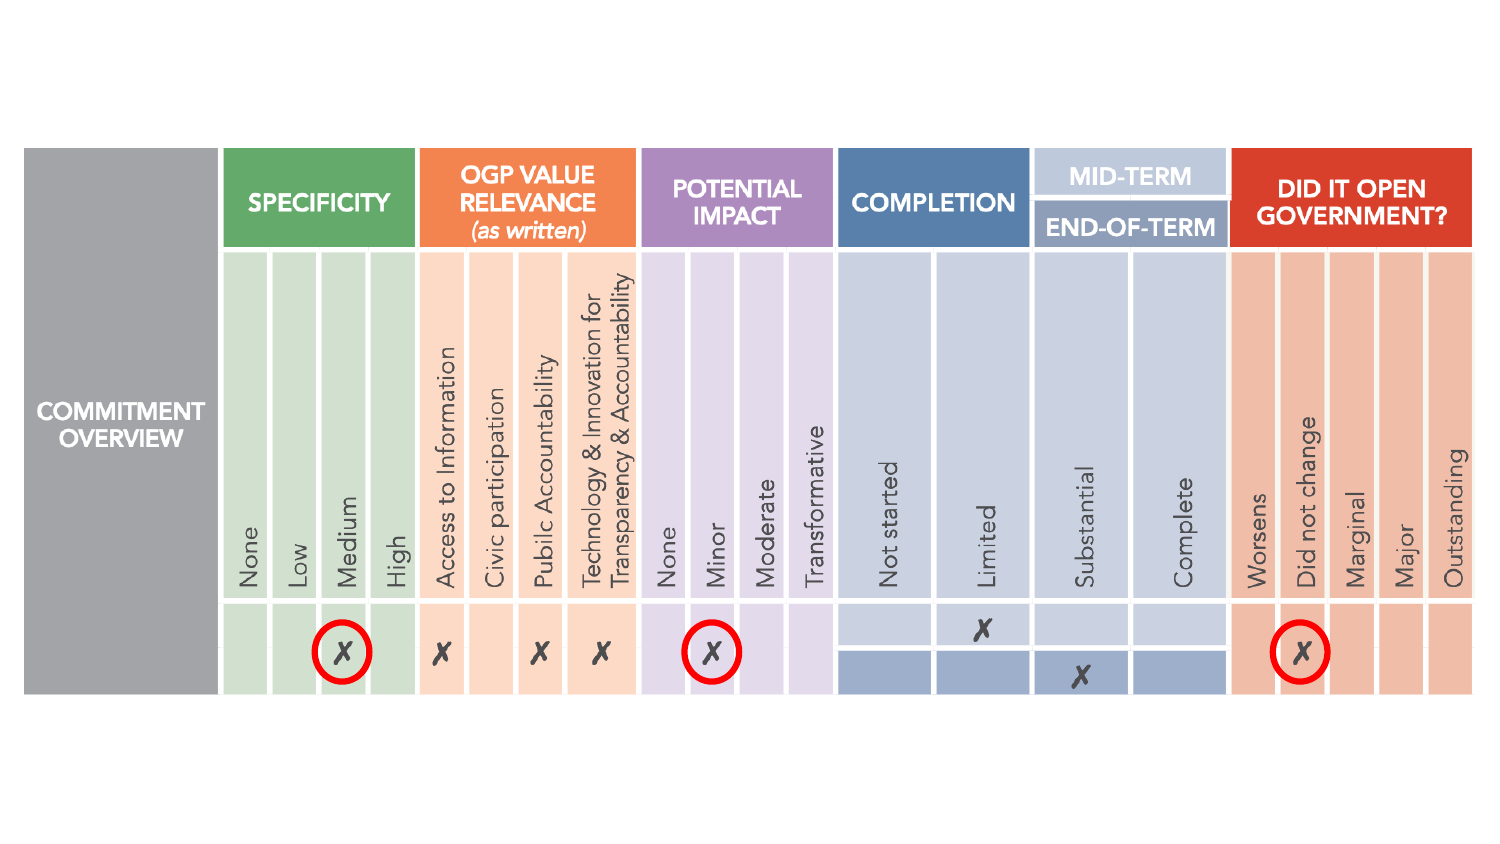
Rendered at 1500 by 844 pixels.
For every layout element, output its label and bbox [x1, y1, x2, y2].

picture [24, 147, 1475, 697]
